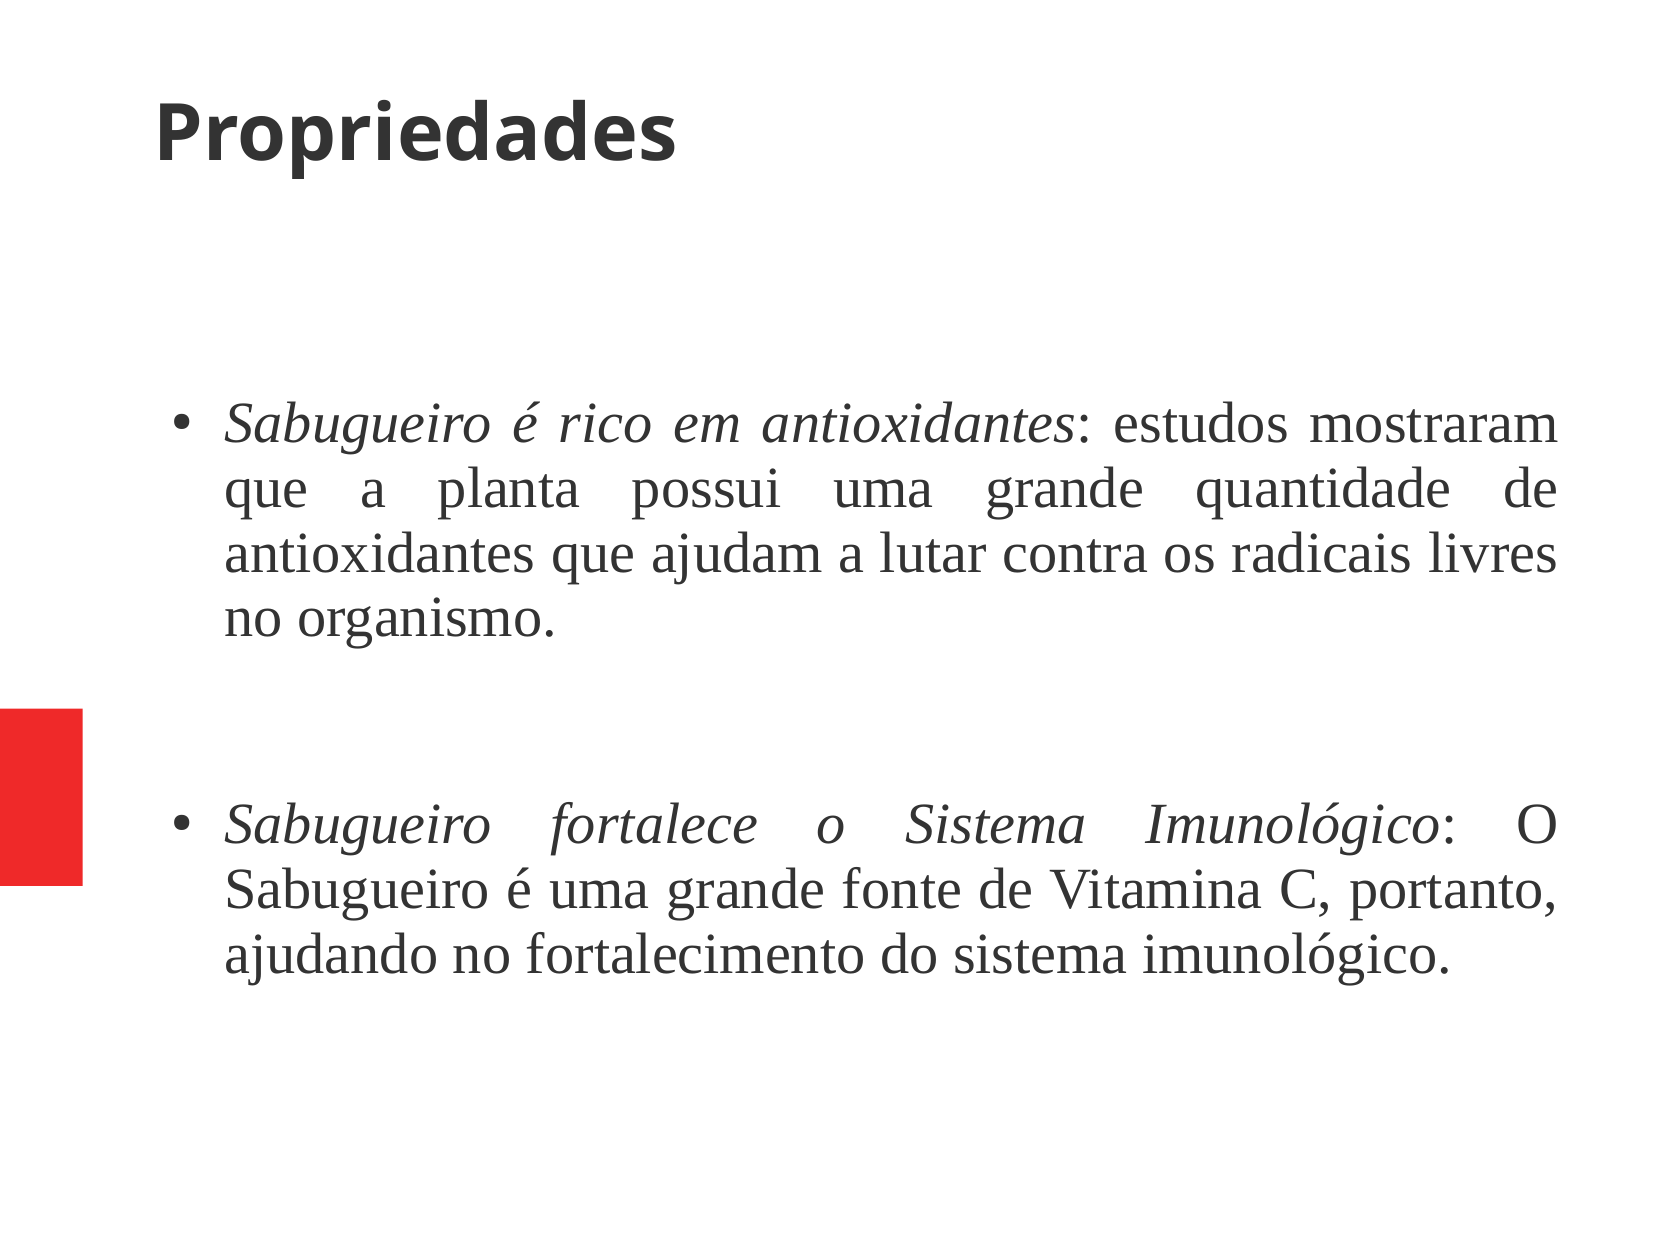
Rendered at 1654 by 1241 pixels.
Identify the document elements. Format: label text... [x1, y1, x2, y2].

title Propriedades [153, 11, 1560, 249]
list Sabugueiro é rico em antioxidantes: estudos mostraram que a planta possui uma grande quantidade de antioxidantes que ajudam a lutar contra os radicais livres no organismo. Sabugueiro fortalece o Sistema Imunológico: O Sabugueiro é uma grande fonte de Vitamina C, portanto, ajudando no fortalecimento do sistema imunológico. [153, 390, 1560, 1111]
